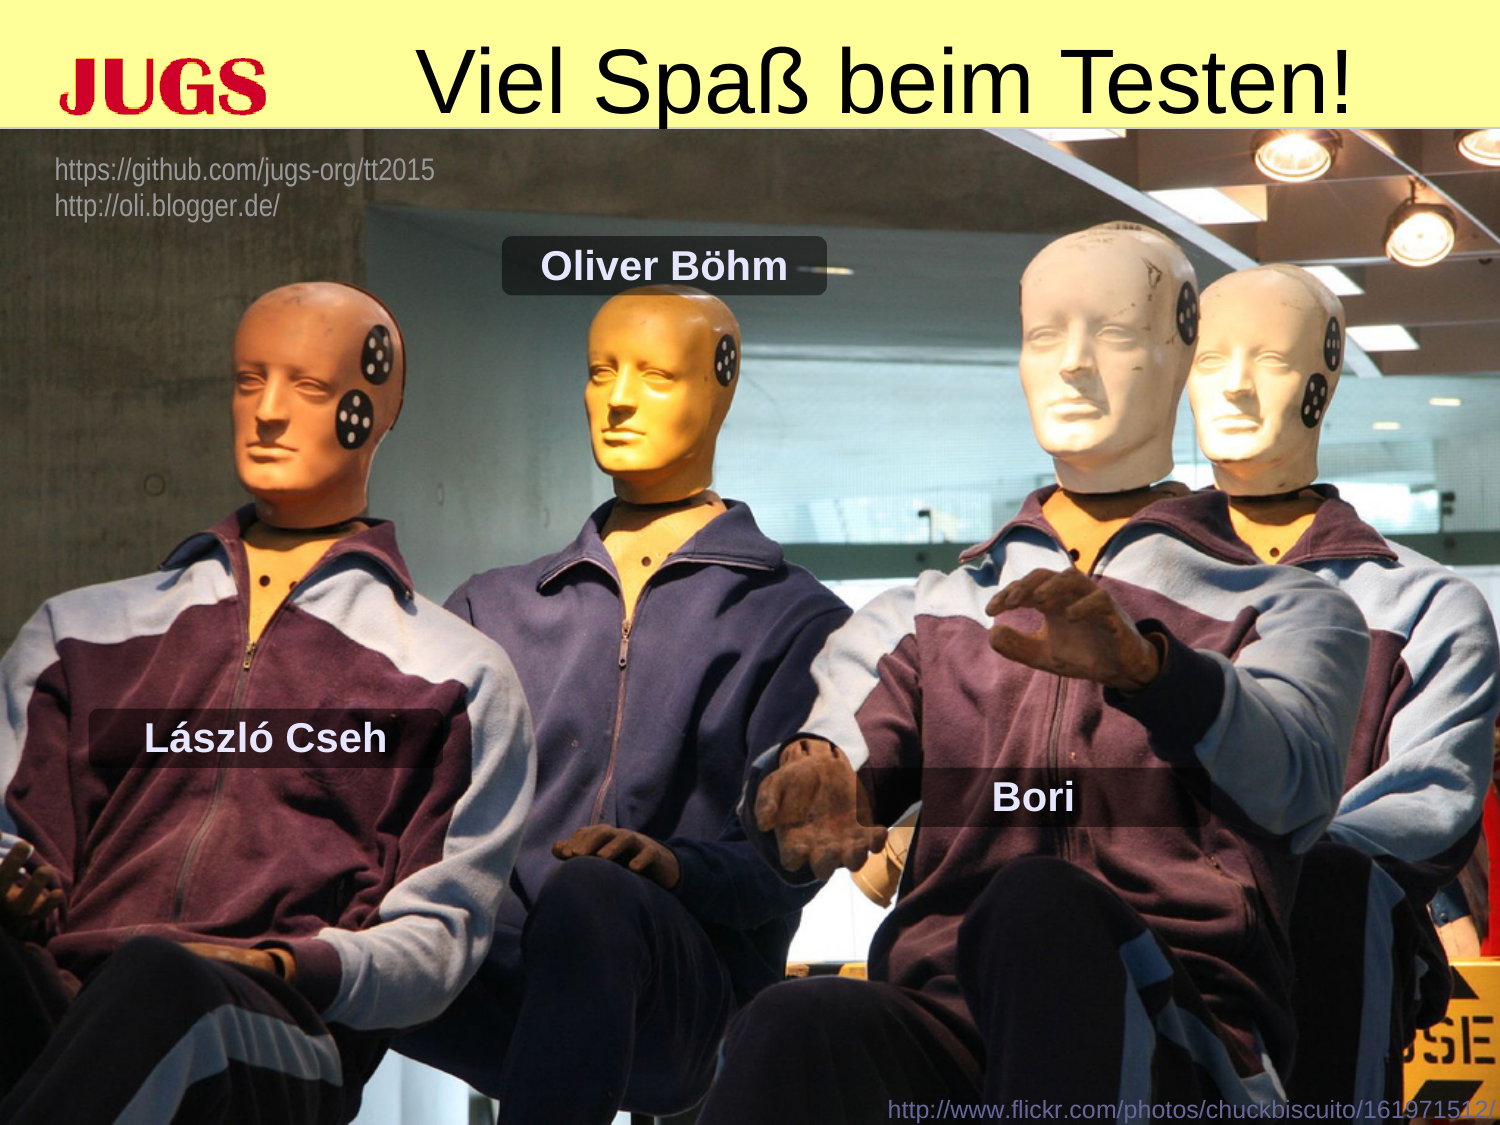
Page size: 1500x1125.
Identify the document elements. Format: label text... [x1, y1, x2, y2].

picture [0, 129, 1500, 1125]
picture [59, 58, 266, 119]
text_box Oliver Böhm [501, 236, 827, 296]
text_box http://www.flickr.com/photos/chuckbiscuito/161971512/ [872, 1088, 1500, 1125]
text_box Bori [856, 767, 1211, 827]
text_box https://github.com/jugs-org/tt2015 http://oli.blogger.de/ [39, 143, 626, 231]
title Viel Spaß beim Testen! [295, 30, 1477, 129]
text_box László Cseh [88, 708, 443, 768]
